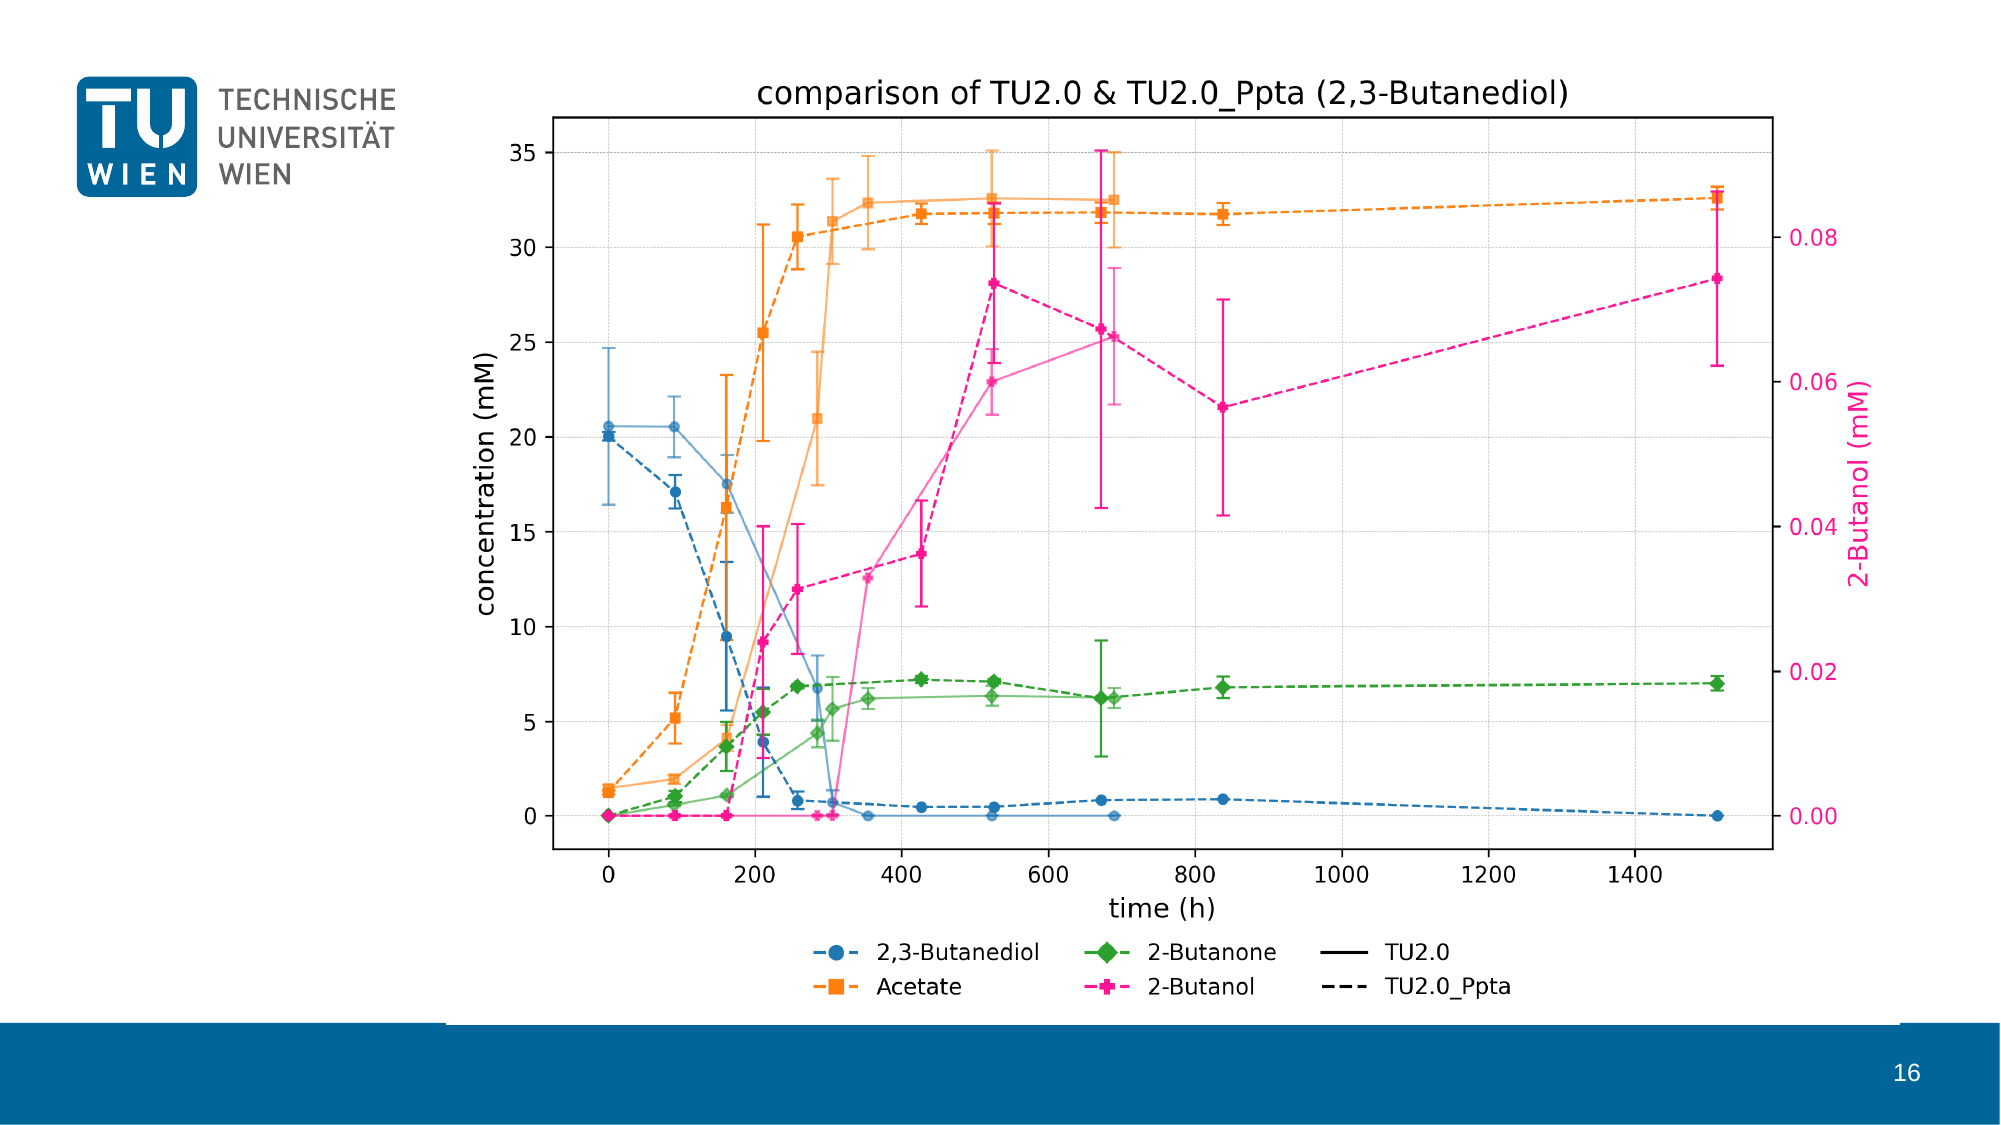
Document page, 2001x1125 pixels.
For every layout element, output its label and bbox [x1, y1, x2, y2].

picture [446, 55, 1900, 1024]
